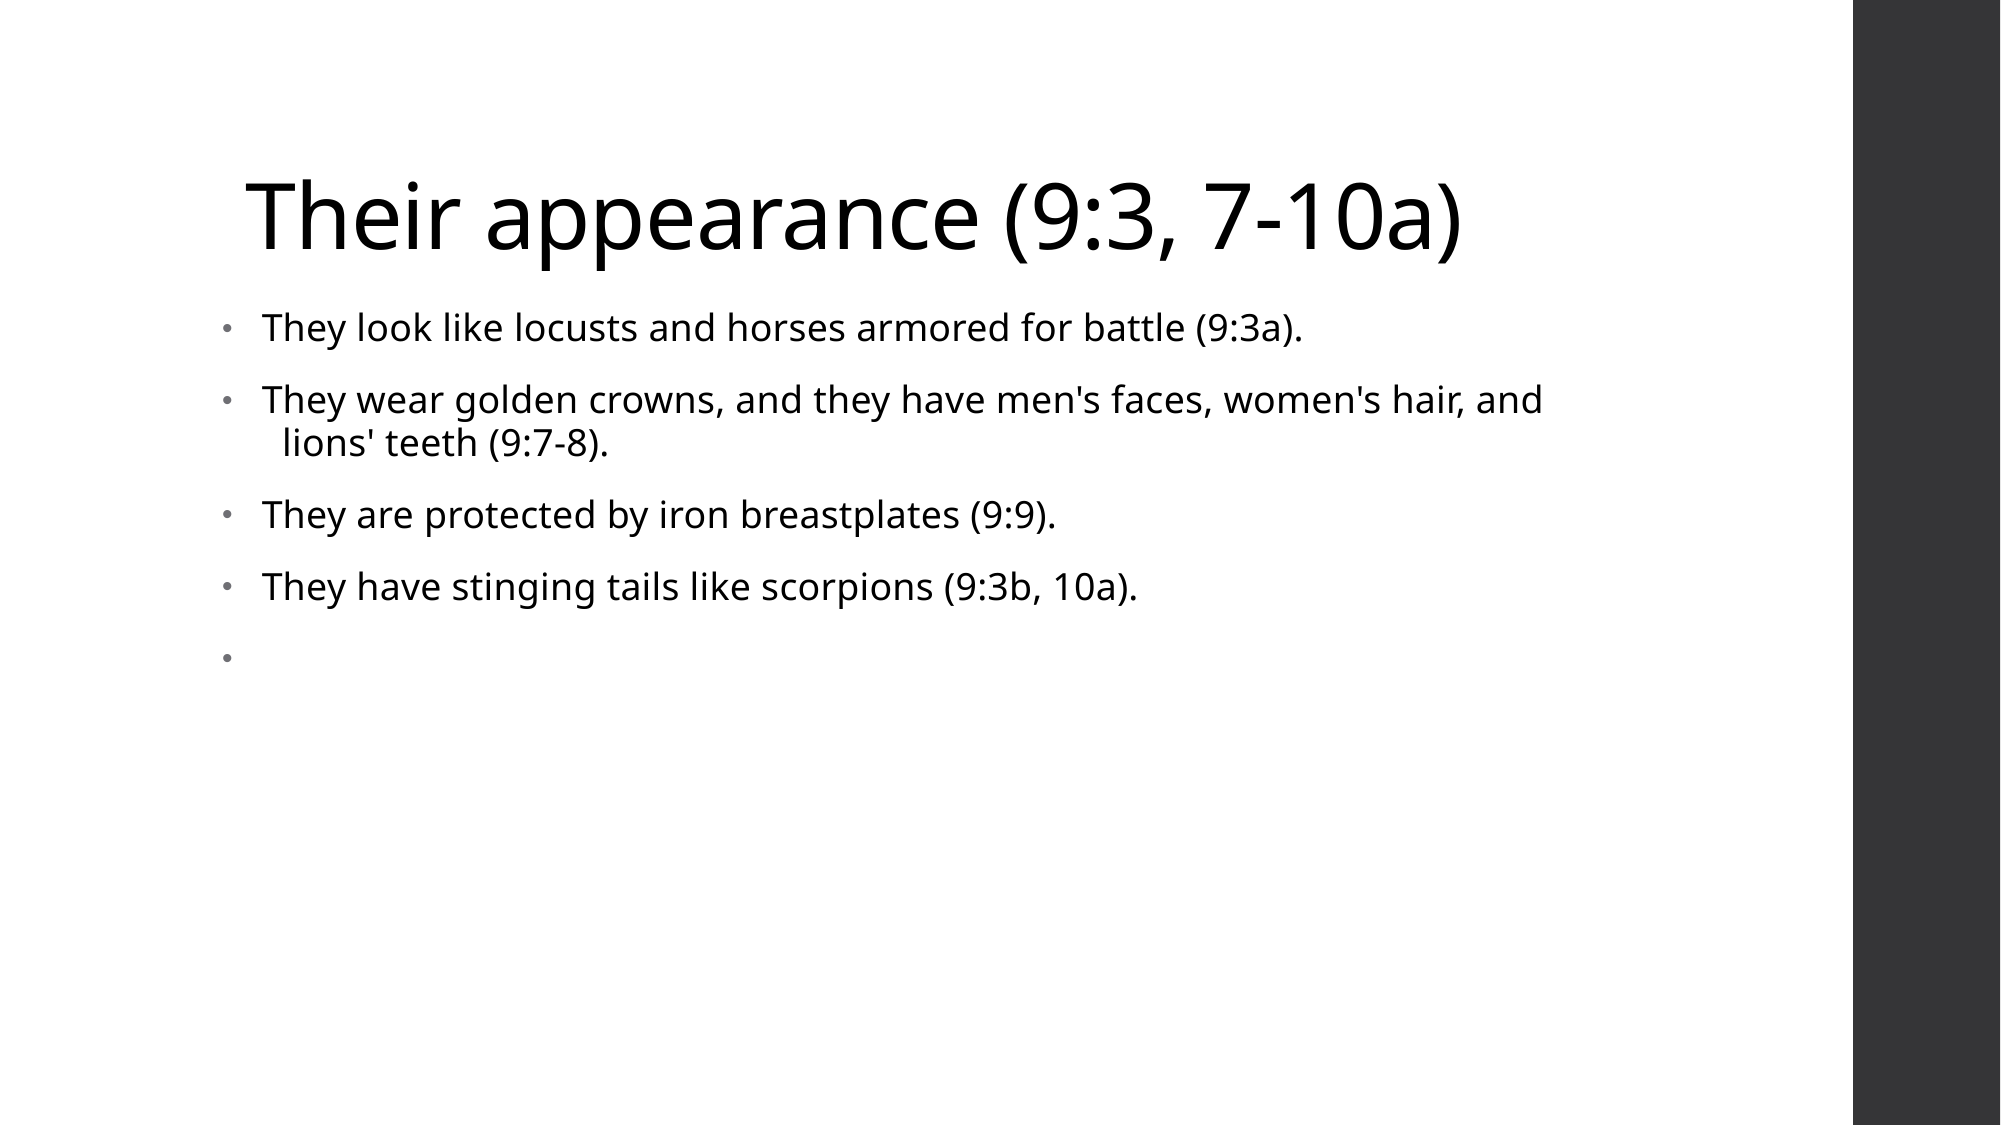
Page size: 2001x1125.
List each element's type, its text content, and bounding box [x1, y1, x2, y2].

title Their appearance (9:3, 7-10a) [206, 60, 1797, 278]
list They look like locusts and horses armored for battle (9:3a). They wear golden crowns, and they have men's faces, women's hair, and lions' teeth (9:7-8). They are protected by iron breastplates (9:9). They have stinging tails like scorpions (9:3b, 10a). [206, 299, 1617, 1014]
